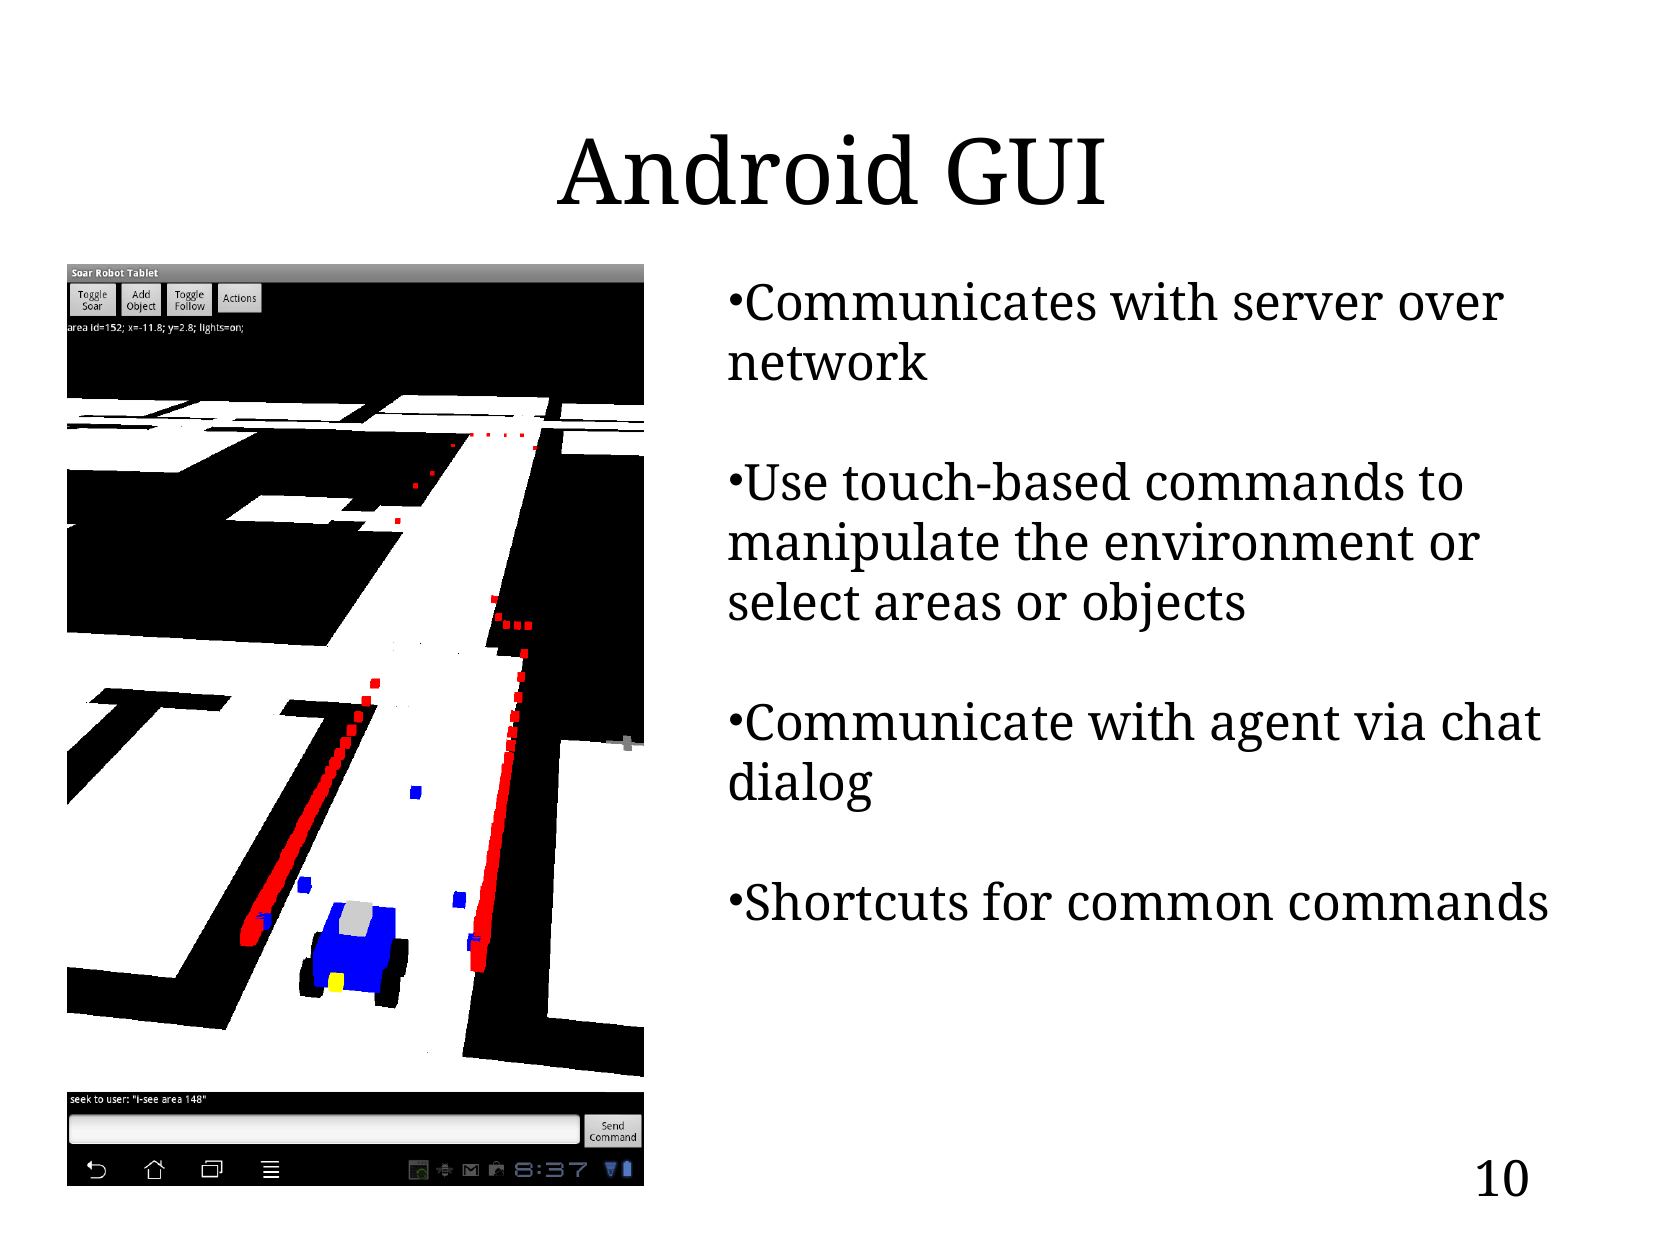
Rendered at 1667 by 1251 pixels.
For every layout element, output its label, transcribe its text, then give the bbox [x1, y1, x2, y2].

title Android GUI [125, 63, 1542, 273]
picture [67, 264, 637, 1186]
text_box Communicates with server over network Use touch-based commands to manipulate the environment or select areas or objects Communicate with agent via chat dialog Shortcuts for common commands [637, 262, 1613, 1201]
